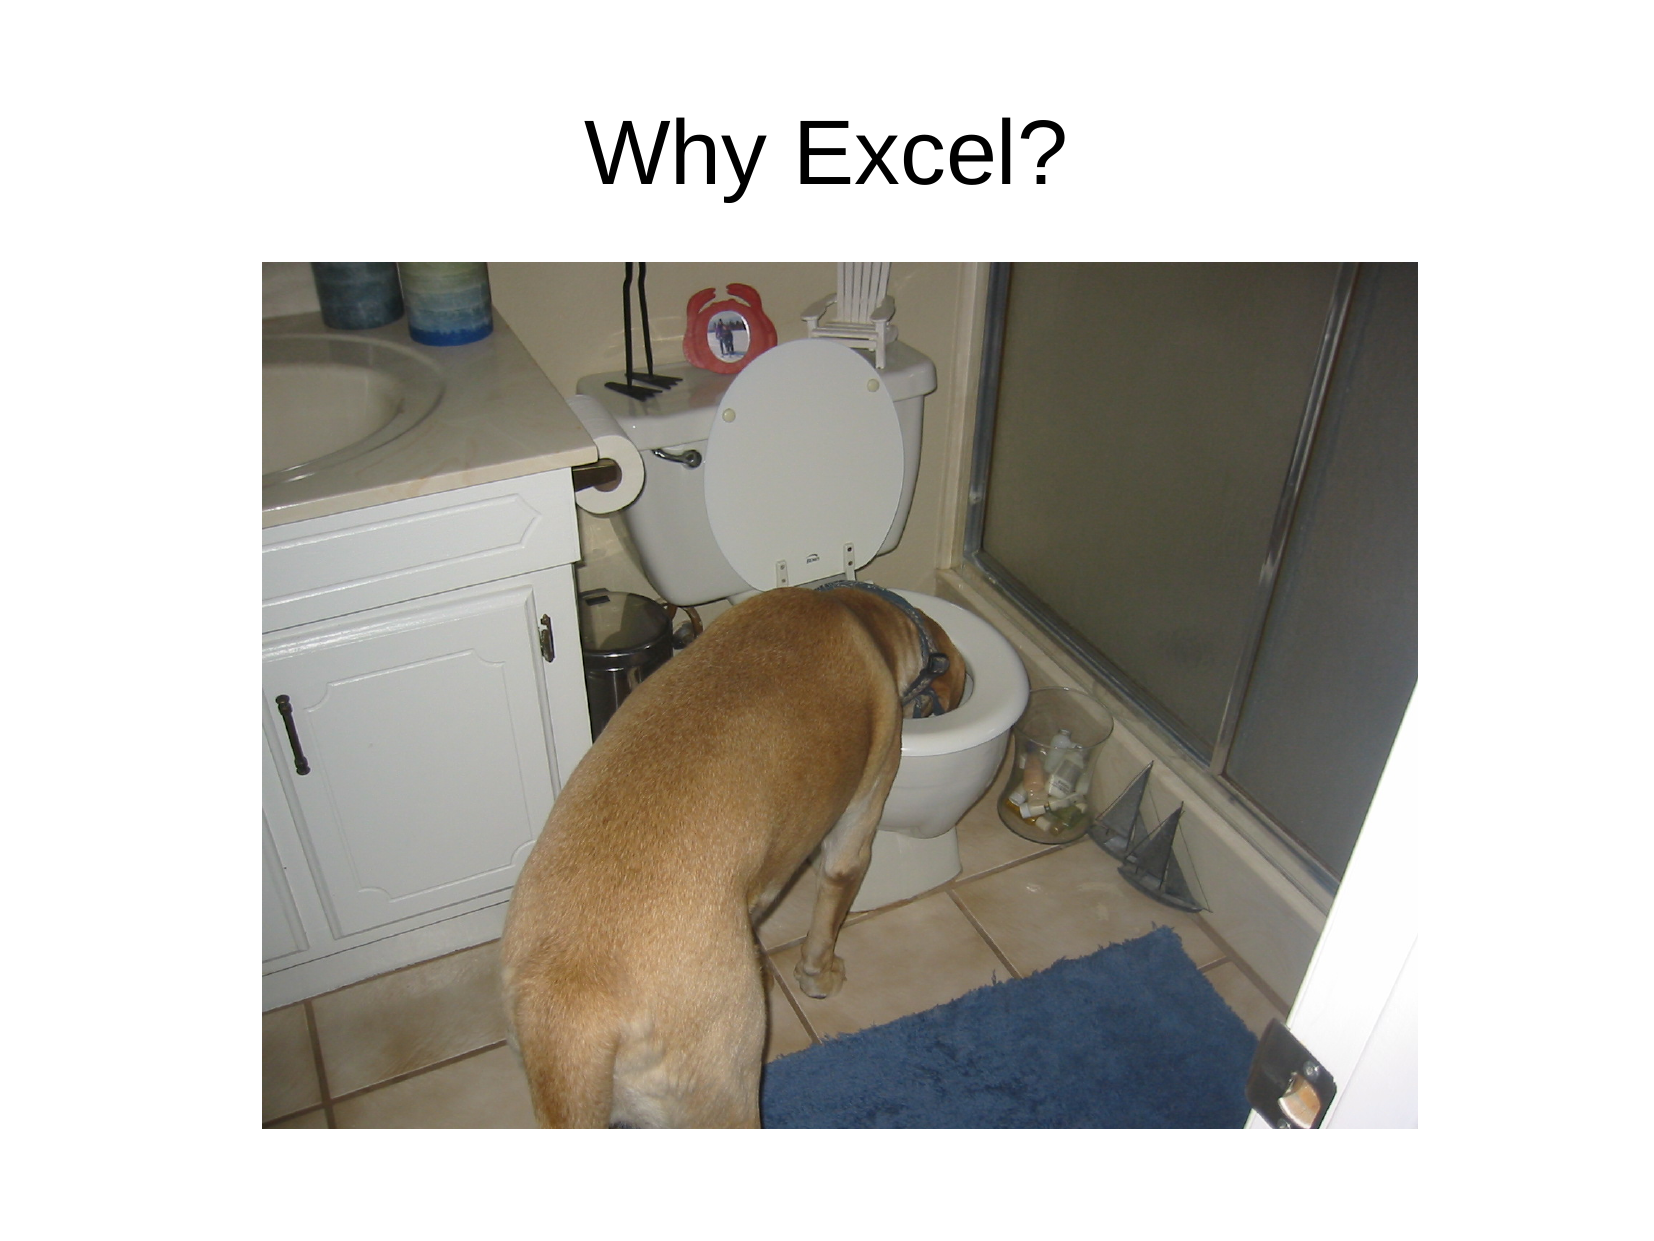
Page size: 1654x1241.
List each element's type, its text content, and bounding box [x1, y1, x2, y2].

title Why Excel? [82, 49, 1571, 257]
picture [262, 262, 1418, 1129]
